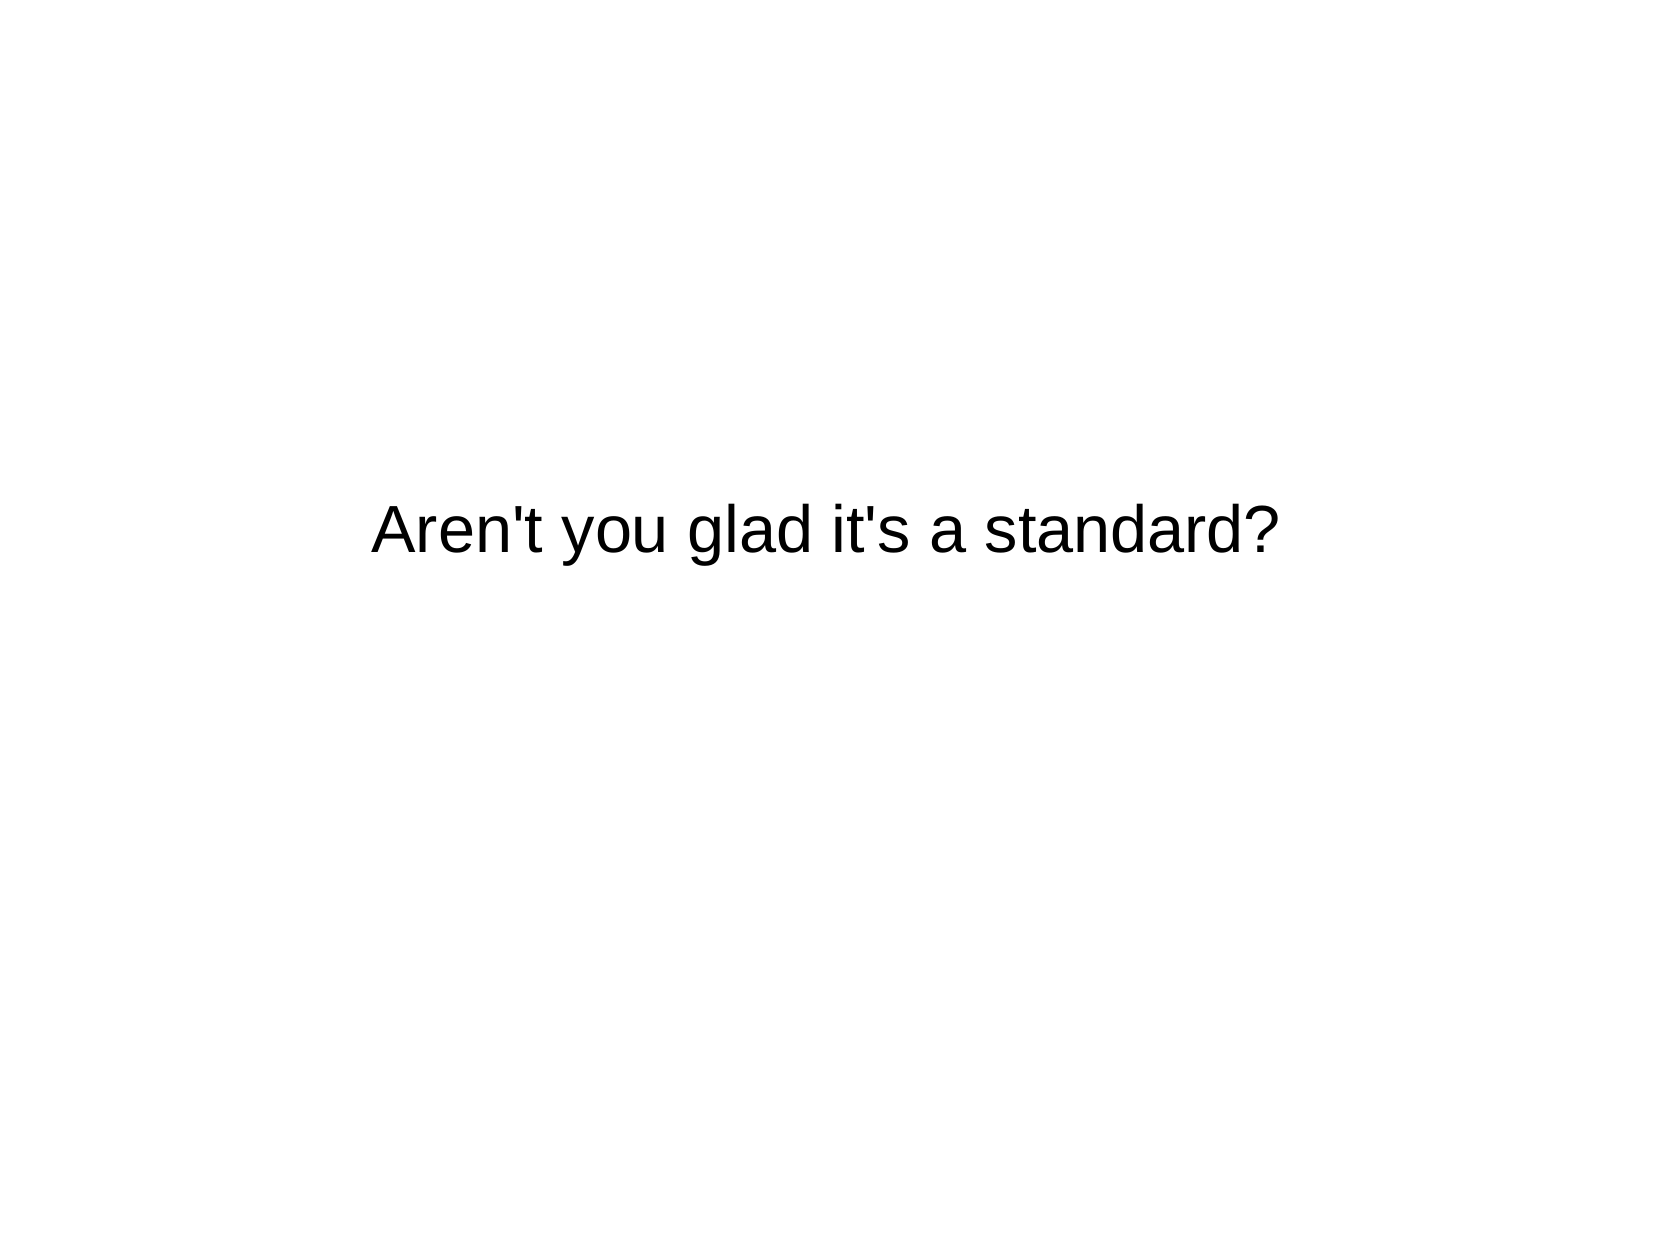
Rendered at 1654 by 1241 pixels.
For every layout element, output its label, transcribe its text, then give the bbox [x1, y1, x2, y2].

subtitle Aren't you glad it's a standard? [82, 49, 1571, 1010]
